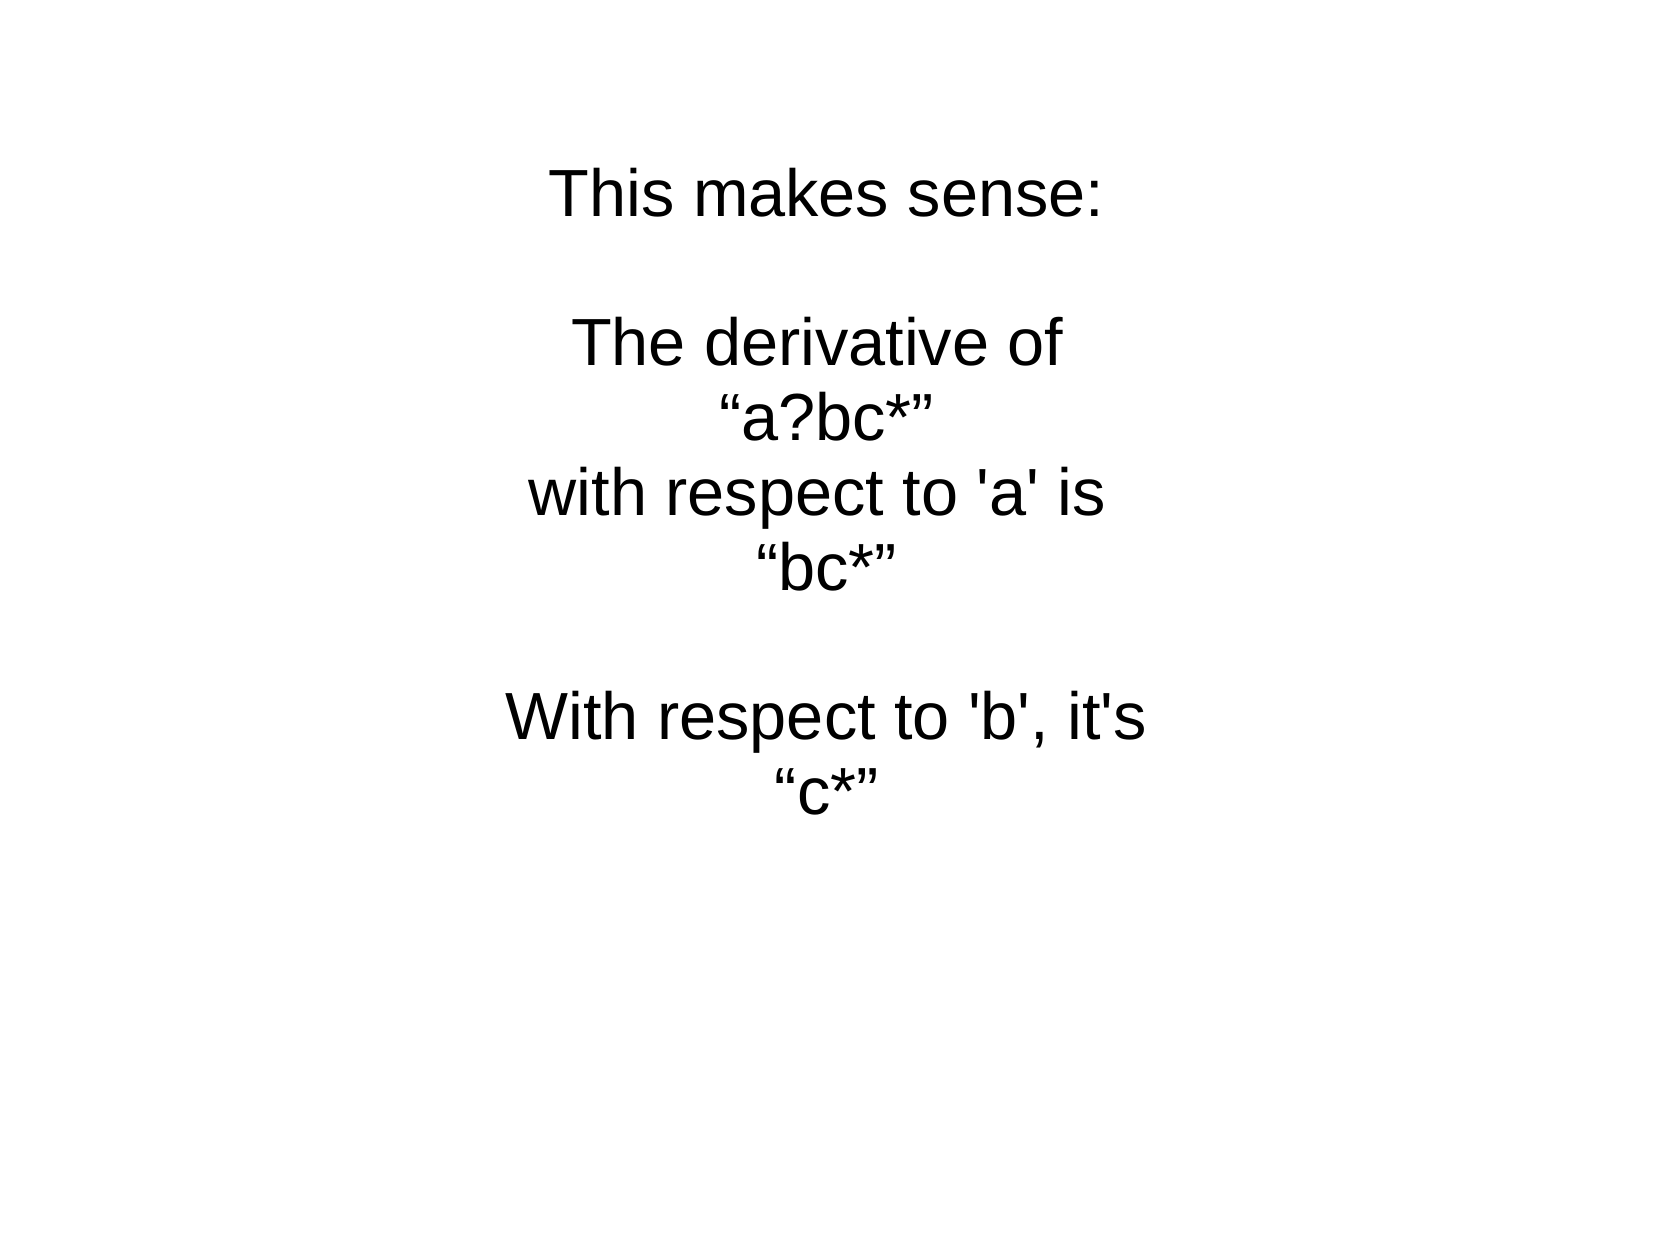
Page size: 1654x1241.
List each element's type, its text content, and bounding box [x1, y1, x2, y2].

subtitle This makes sense: The derivative of “a?bc*” with respect to 'a' is “bc*” With respect to 'b', it's “c*” [82, 49, 1571, 1010]
